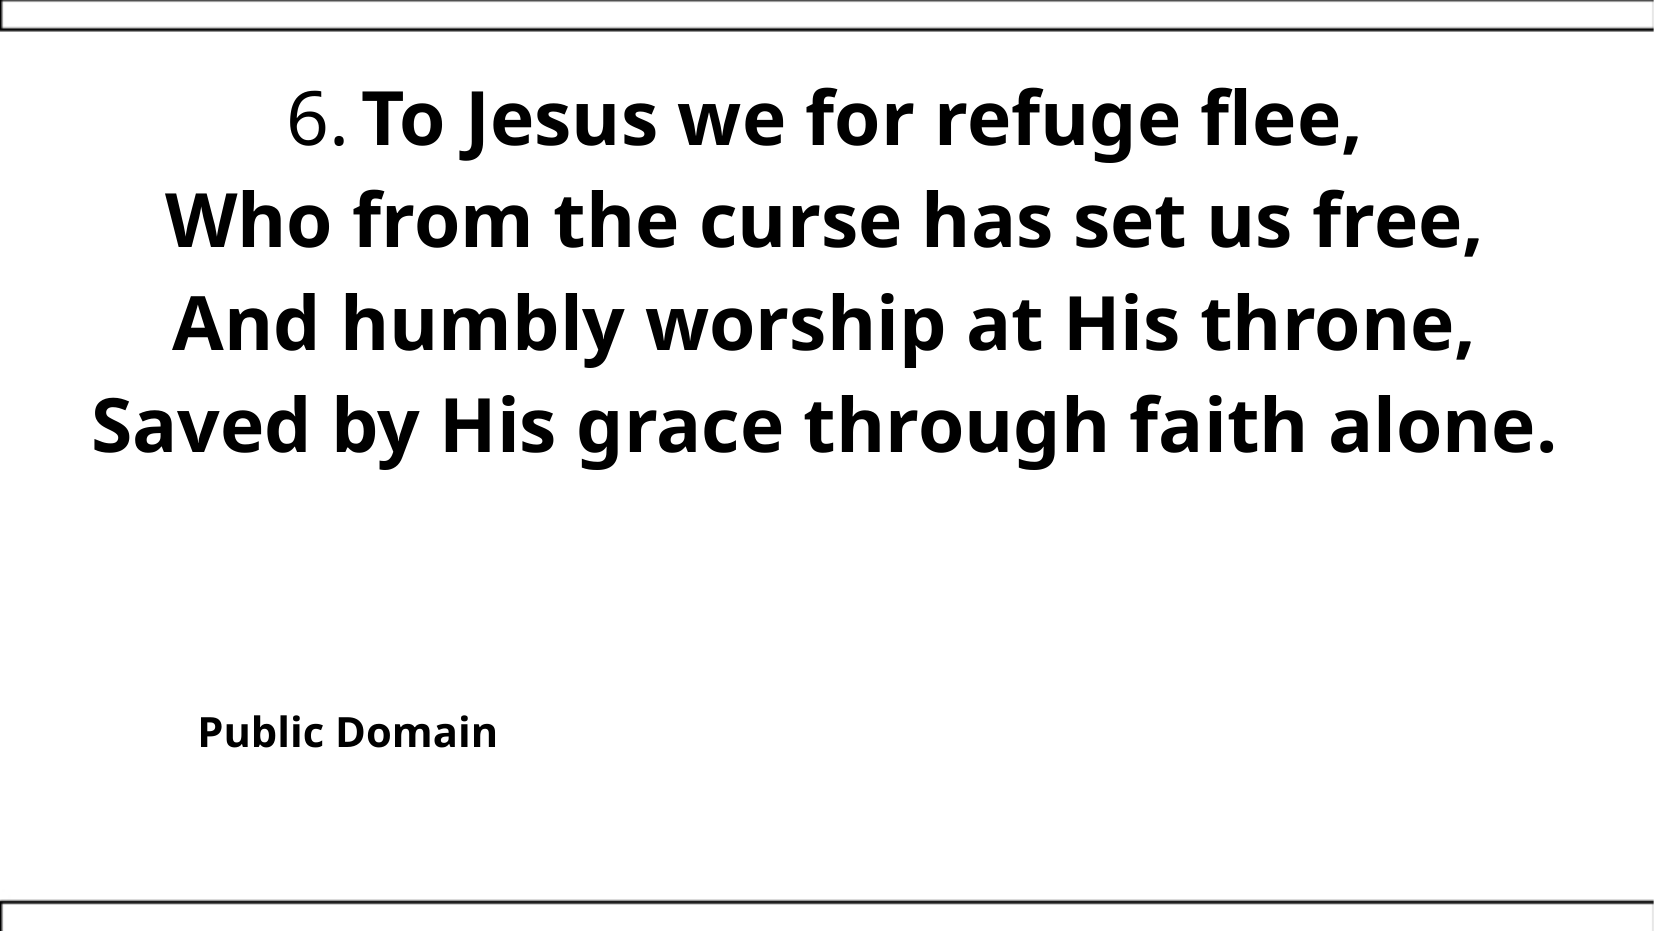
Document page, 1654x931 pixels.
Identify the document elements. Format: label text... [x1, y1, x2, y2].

picture [0, 0, 1654, 931]
text_box 6. To Jesus we for refuge flee, Who from the curse has set us free, And humbly worship at His throne, Saved by His grace through faith alone. Public Domain [75, 57, 1576, 750]
